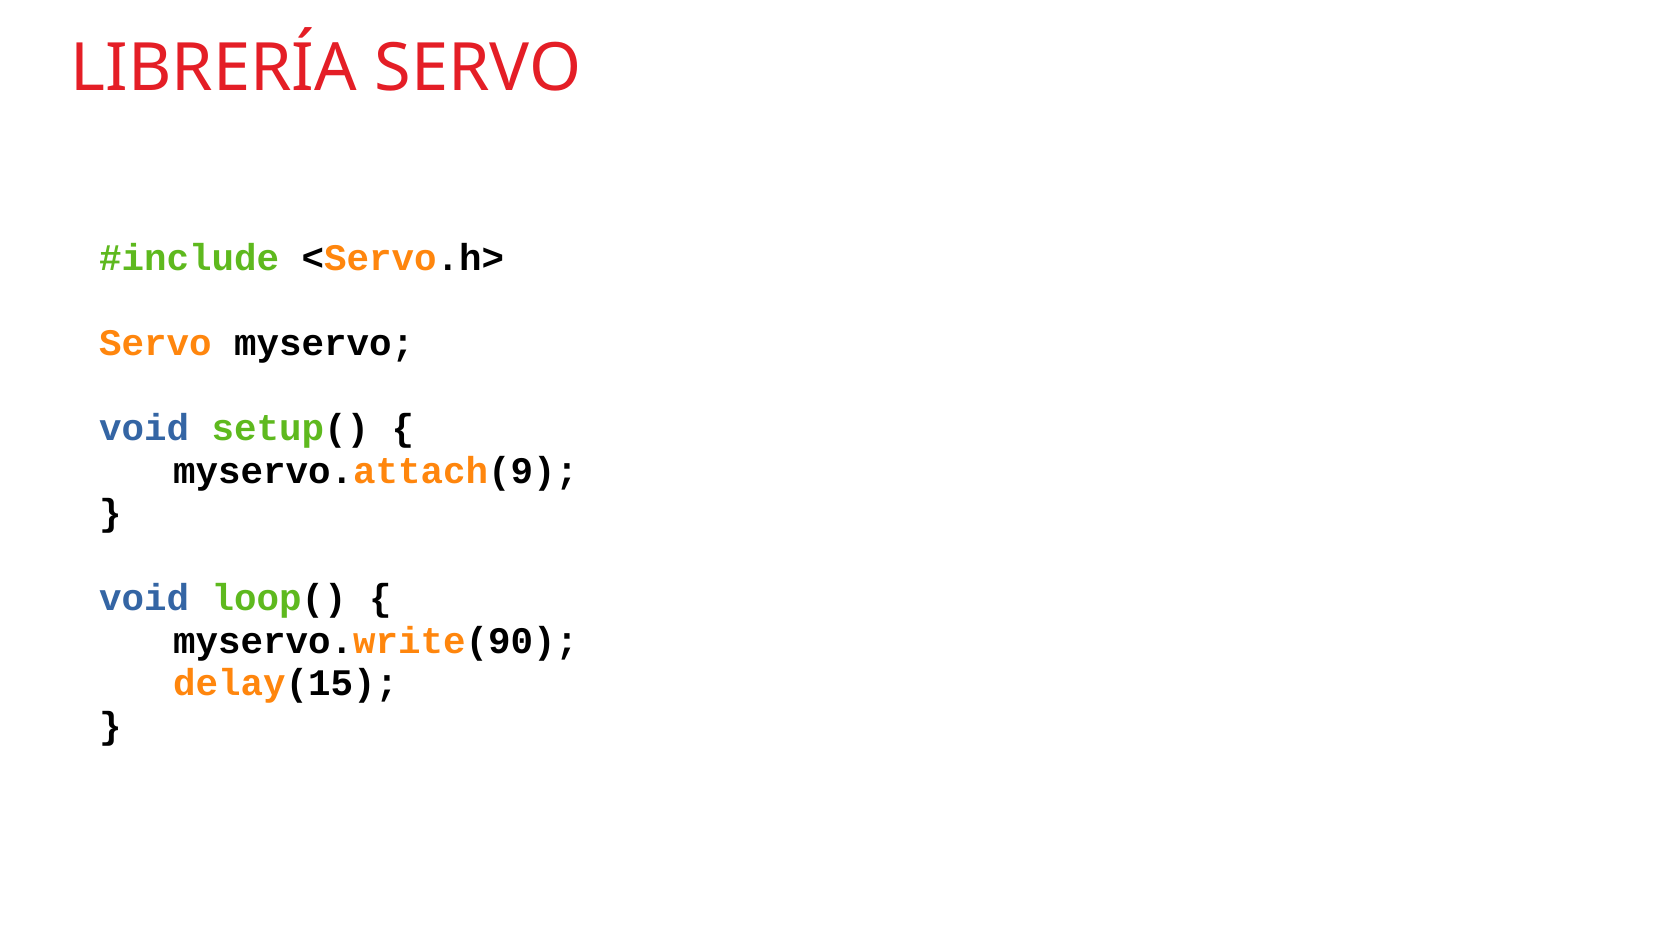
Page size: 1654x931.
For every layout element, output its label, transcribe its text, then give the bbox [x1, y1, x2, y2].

text_box #include <Servo.h> Servo myservo; void setup() { myservo.attach(9); } void loop() { myservo.write(90); delay(15); } [84, 232, 1570, 758]
title LIBRERÍA SERVO [70, 11, 1347, 118]
